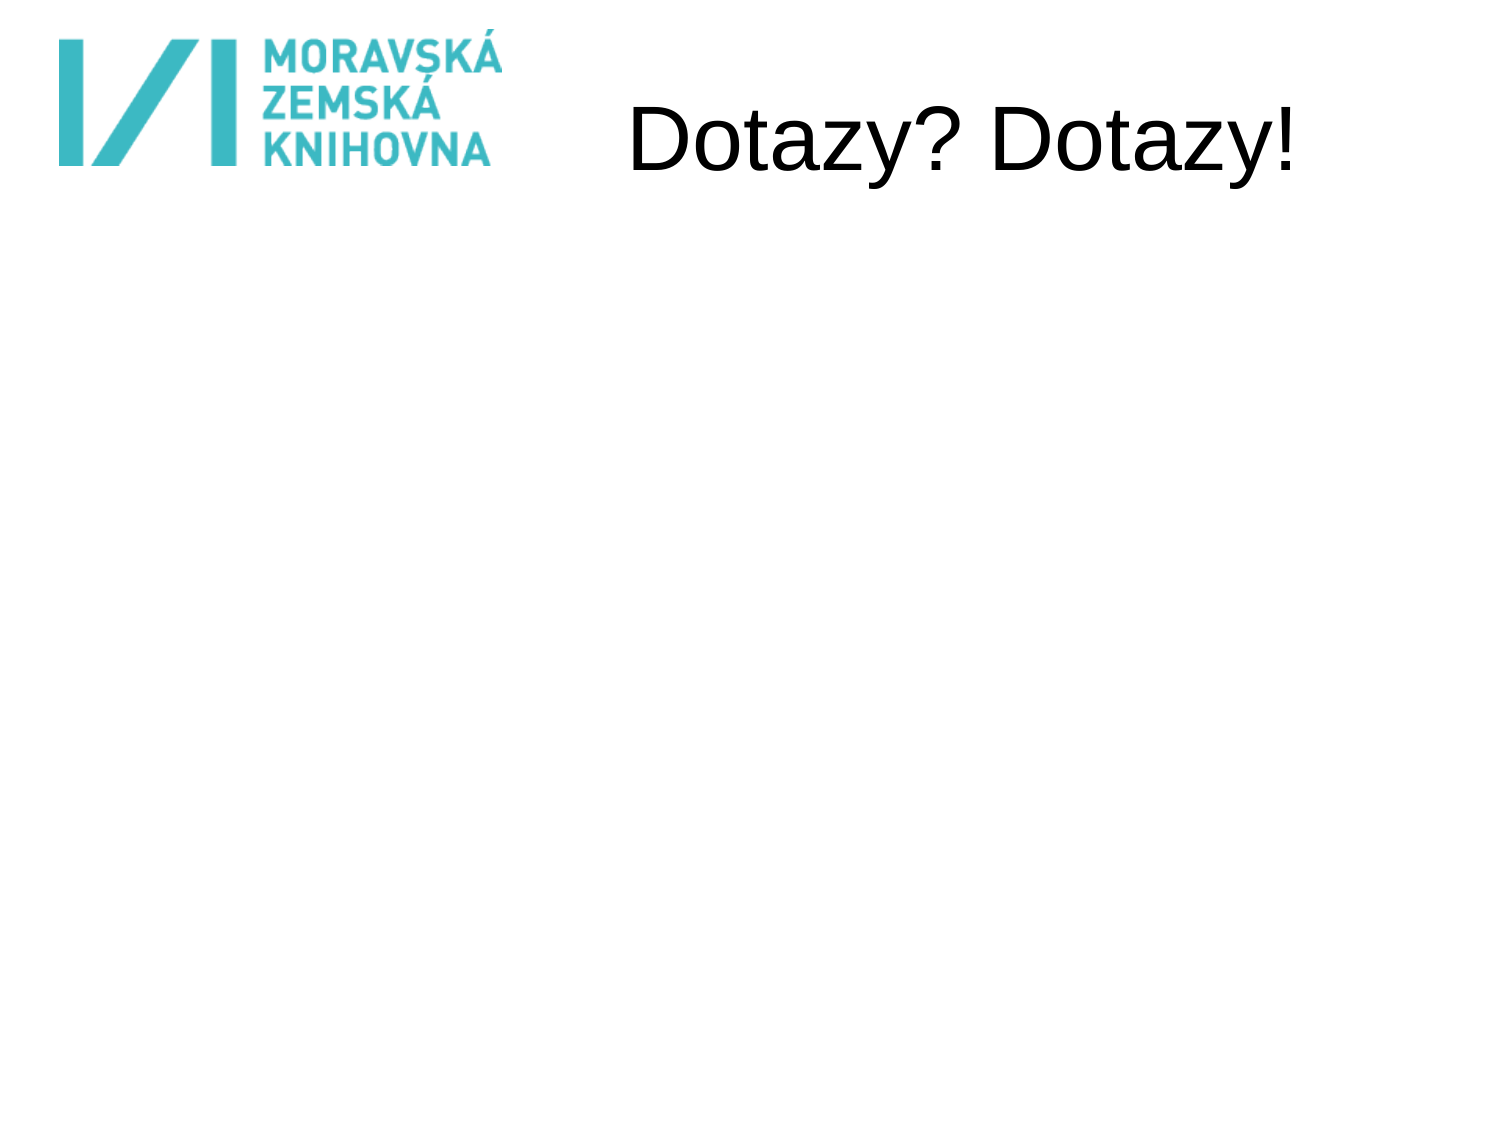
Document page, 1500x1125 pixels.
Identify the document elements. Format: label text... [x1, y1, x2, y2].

picture [59, 29, 501, 166]
title Dotazy? Dotazy! [501, 13, 1426, 265]
